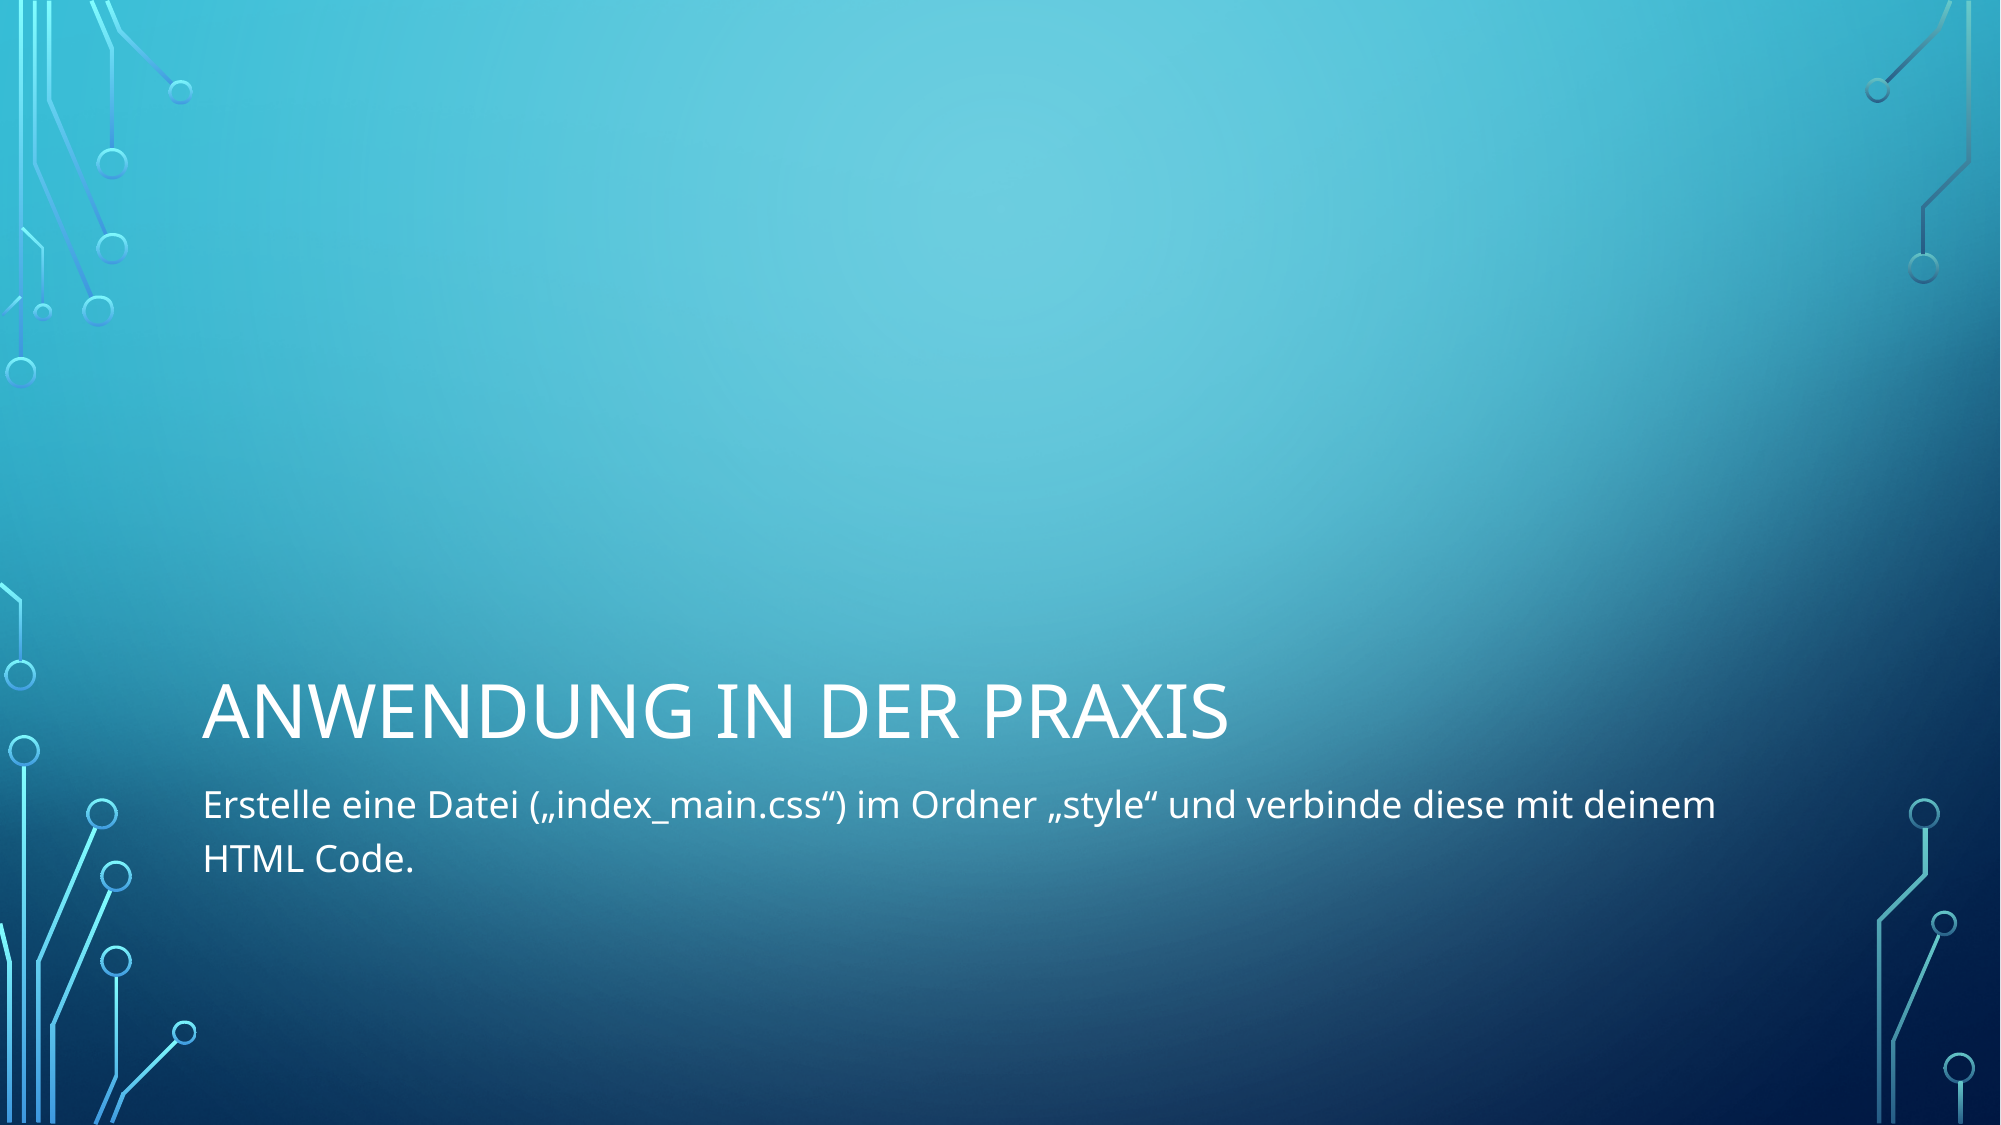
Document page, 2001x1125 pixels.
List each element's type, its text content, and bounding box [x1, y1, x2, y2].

title Anwendung in der PRaxis [187, 350, 1813, 763]
list Erstelle eine Datei („index_main.css“) im Ordner „style“ und verbinde diese mit deinem HTML Code. [187, 764, 1812, 952]
